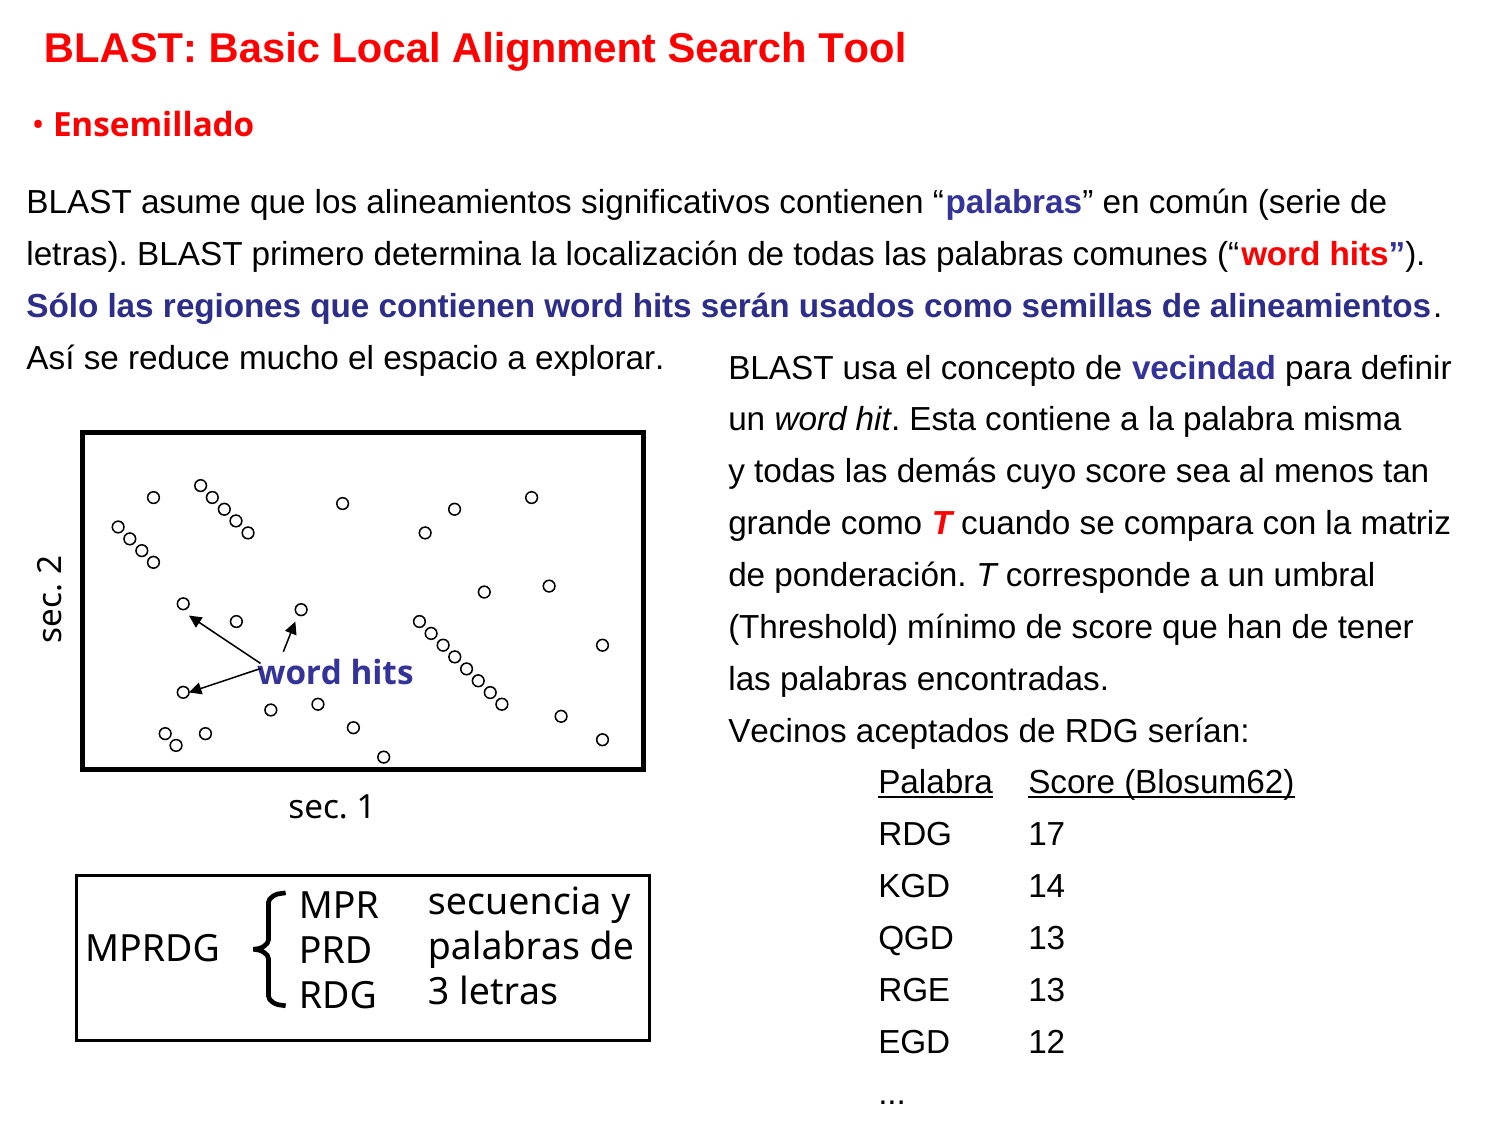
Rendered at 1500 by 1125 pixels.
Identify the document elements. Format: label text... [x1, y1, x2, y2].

text_box word hits [242, 631, 429, 700]
text_box MPR PRD RDG [284, 877, 394, 1025]
text_box BLAST: Basic Local Alignment Search Tool [29, 13, 922, 79]
text_box secuencia y palabras de 3 letras [413, 869, 650, 874]
text_box MPRDG [70, 915, 75, 977]
text_box sec. 1 [273, 765, 391, 833]
text_box sec. 2 [8, 540, 76, 658]
text_box MPRDG [78, 915, 235, 977]
text_box secuencia y palabras de 3 letras [413, 877, 648, 1021]
text_box BLAST usa el concepto de vecindad para definir un word hit. Esta contiene a la palabra misma y todas las demás cuyo score sea al menos tan grande como T cuando se compara con la matriz de ponderación. T corresponde a un umbral (Threshold) mínimo de score que han de tener las palabras encontradas. Vecinos aceptados de RDG serían: Palabra Score (Blosum62) RDG 17 KGD 14 QGD 13 RGE 13 EGD 12 ... [713, 326, 1468, 1120]
text_box BLAST asume que los alineamientos significativos contienen “palabras” en común (serie de letras). BLAST primero determina la localización de todas las palabras comunes (“word hits”). Sólo las regiones que contienen word hits serán usados como semillas de alineamientos. Así se reduce mucho el espacio a explorar. [11, 160, 1489, 384]
text_box Ensemillado [17, 95, 270, 152]
